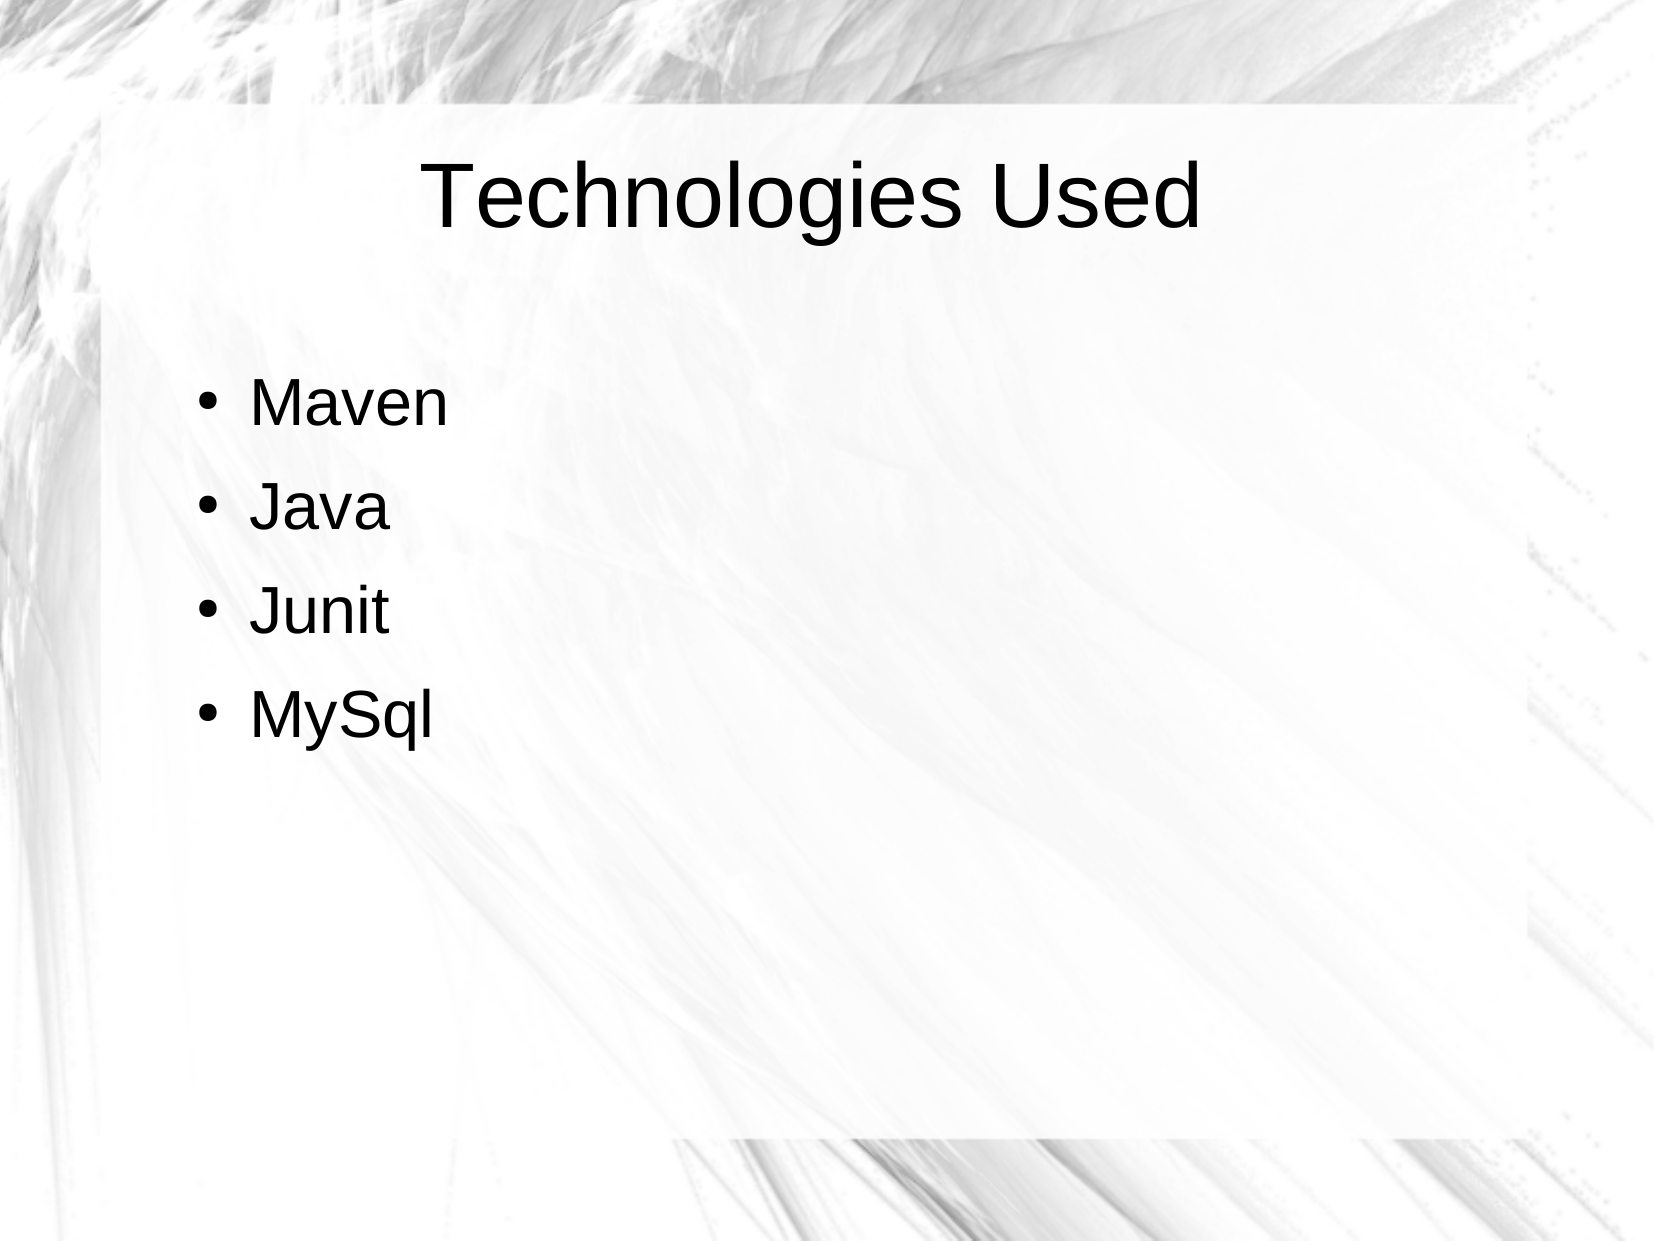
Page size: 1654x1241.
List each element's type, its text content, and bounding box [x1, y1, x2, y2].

picture [0, 0, 1654, 1241]
title Technologies Used [118, 112, 1506, 281]
list Maven Java Junit MySql [178, 364, 1570, 1147]
